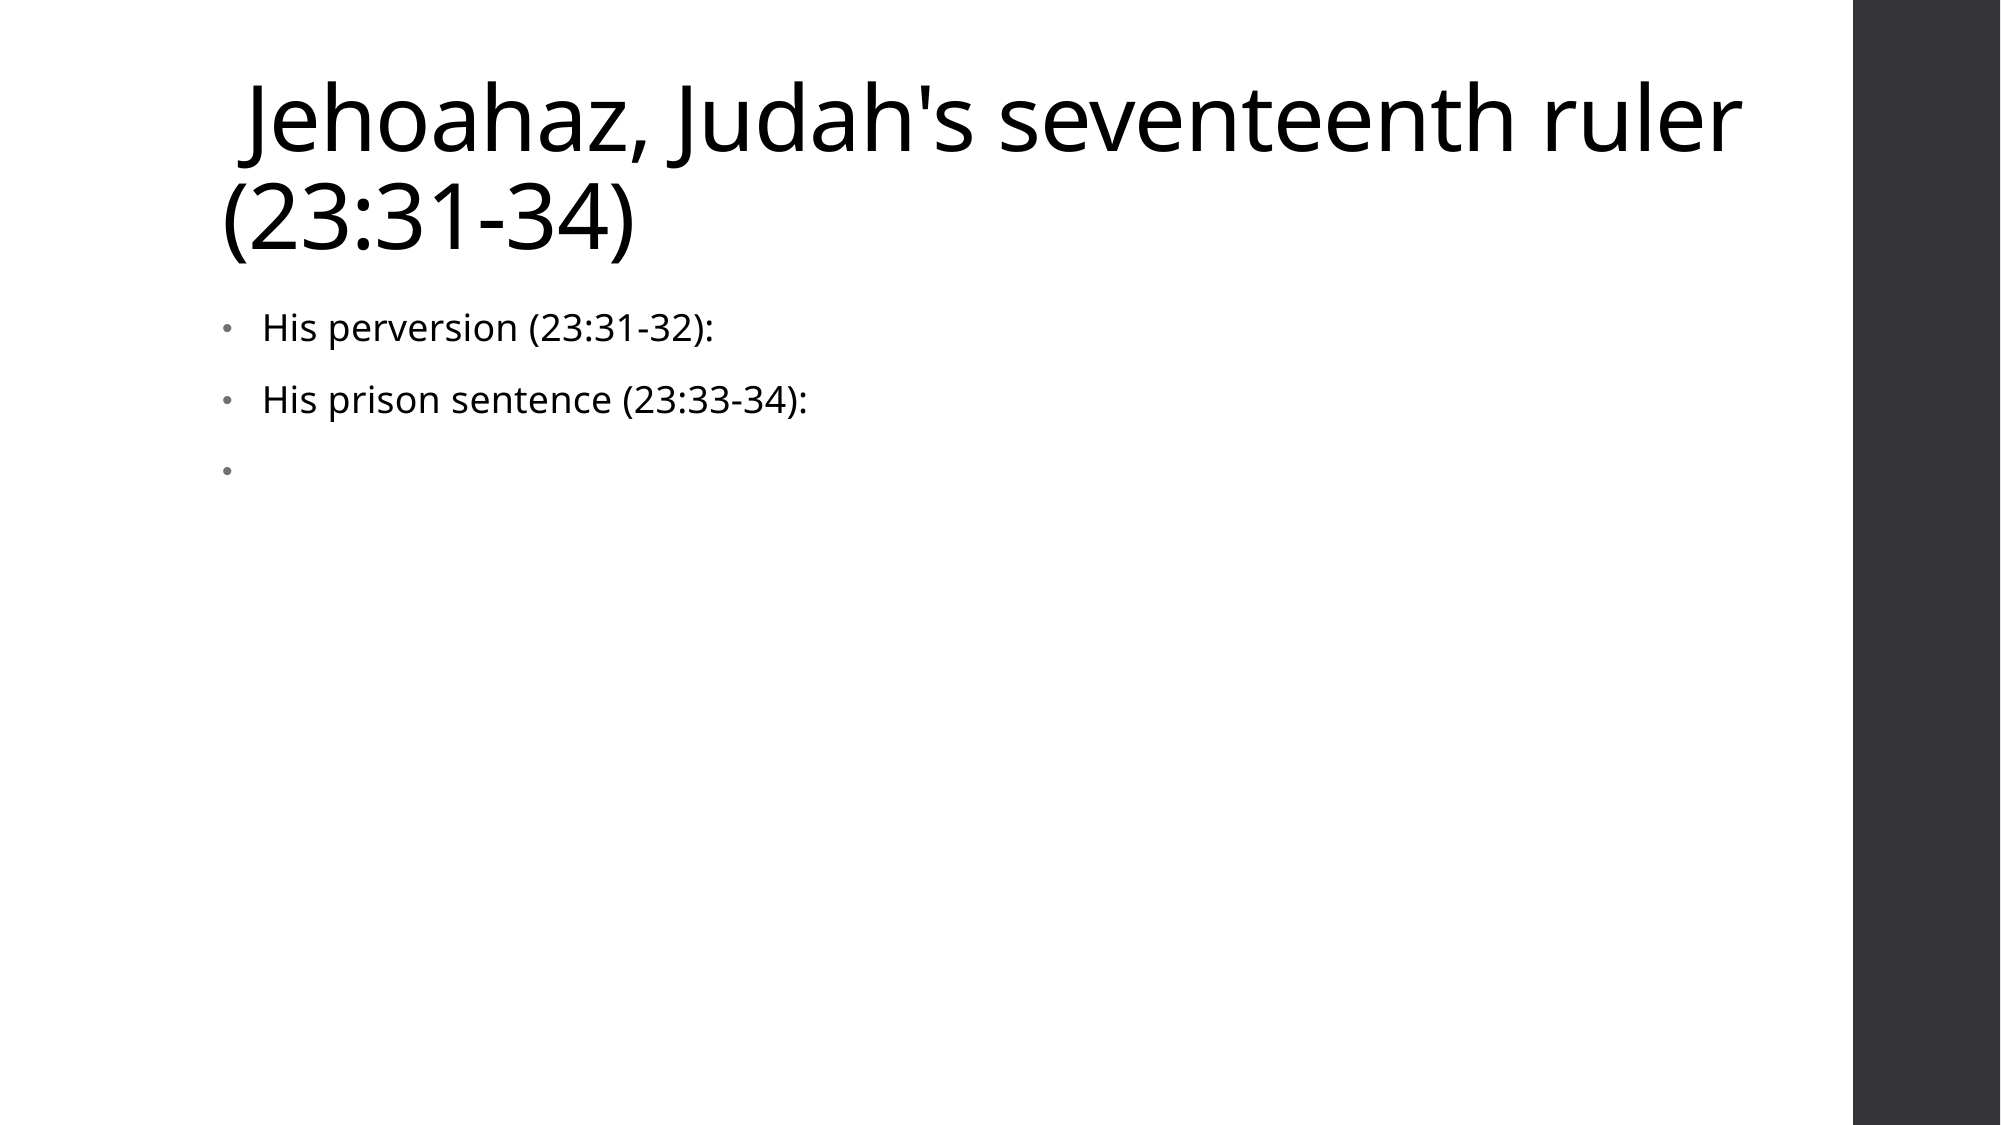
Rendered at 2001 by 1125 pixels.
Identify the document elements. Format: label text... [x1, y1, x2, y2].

list His perversion (23:31-32): His prison sentence (23:33-34): [206, 299, 1617, 1014]
title Jehoahaz, Judah's seventeenth ruler (23:31-34) [206, 60, 1797, 278]
